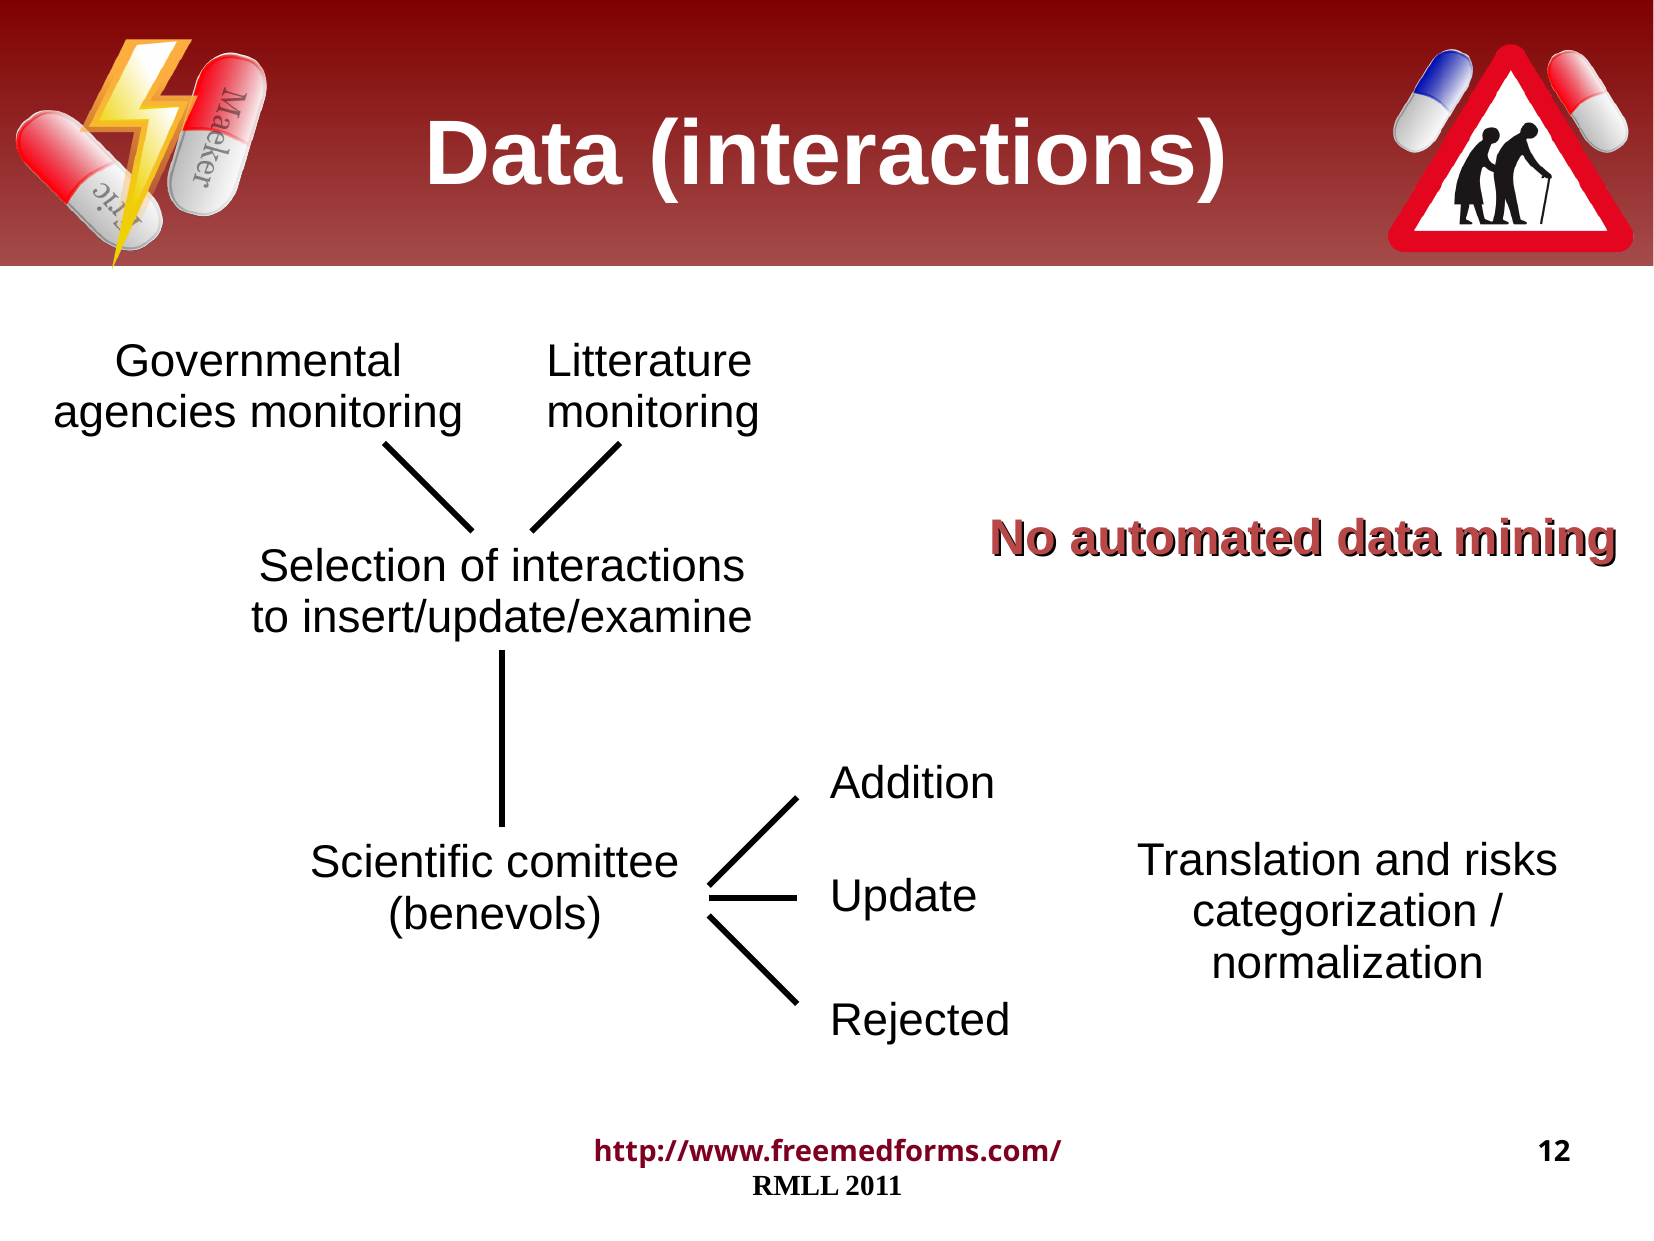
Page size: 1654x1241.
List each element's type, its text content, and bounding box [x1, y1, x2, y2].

picture [0, 29, 271, 273]
text_box Scientific comittee (benevols) [295, 829, 695, 947]
text_box Addition [814, 750, 1011, 817]
text_box Selection of interactions to insert/update/examine [236, 532, 768, 650]
title Data (interactions) [295, 49, 1359, 257]
text_box Litterature monitoring [531, 327, 995, 394]
text_box No automated data mining [974, 501, 1633, 573]
text_box Translation and risks categorization / normalization [1122, 826, 1595, 1034]
text_box Governmental agencies monitoring [38, 327, 502, 445]
picture [1387, 29, 1634, 266]
text_box Update [814, 862, 993, 929]
text_box Rejected [814, 986, 1026, 1053]
